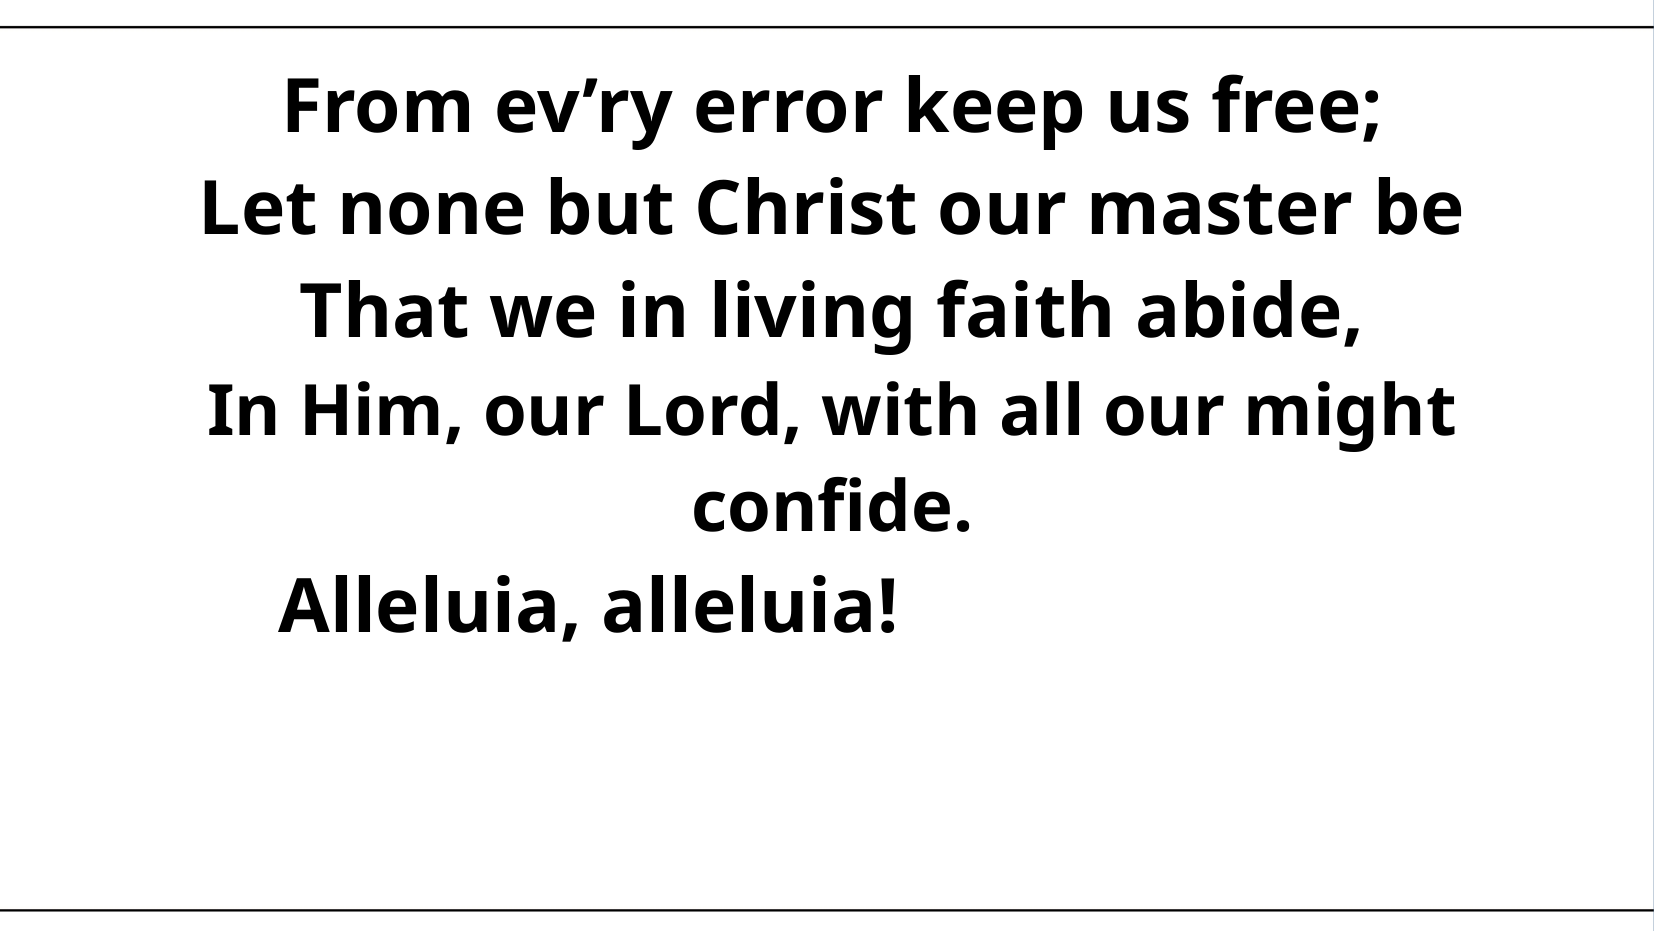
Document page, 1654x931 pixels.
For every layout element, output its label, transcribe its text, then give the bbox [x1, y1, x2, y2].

picture [0, 0, 1654, 931]
text_box From ev’ry error keep us free; Let none but Christ our master be That we in living faith abide, In Him, our Lord, with all our might confide. Alleluia, alleluia! [75, 45, 1591, 554]
